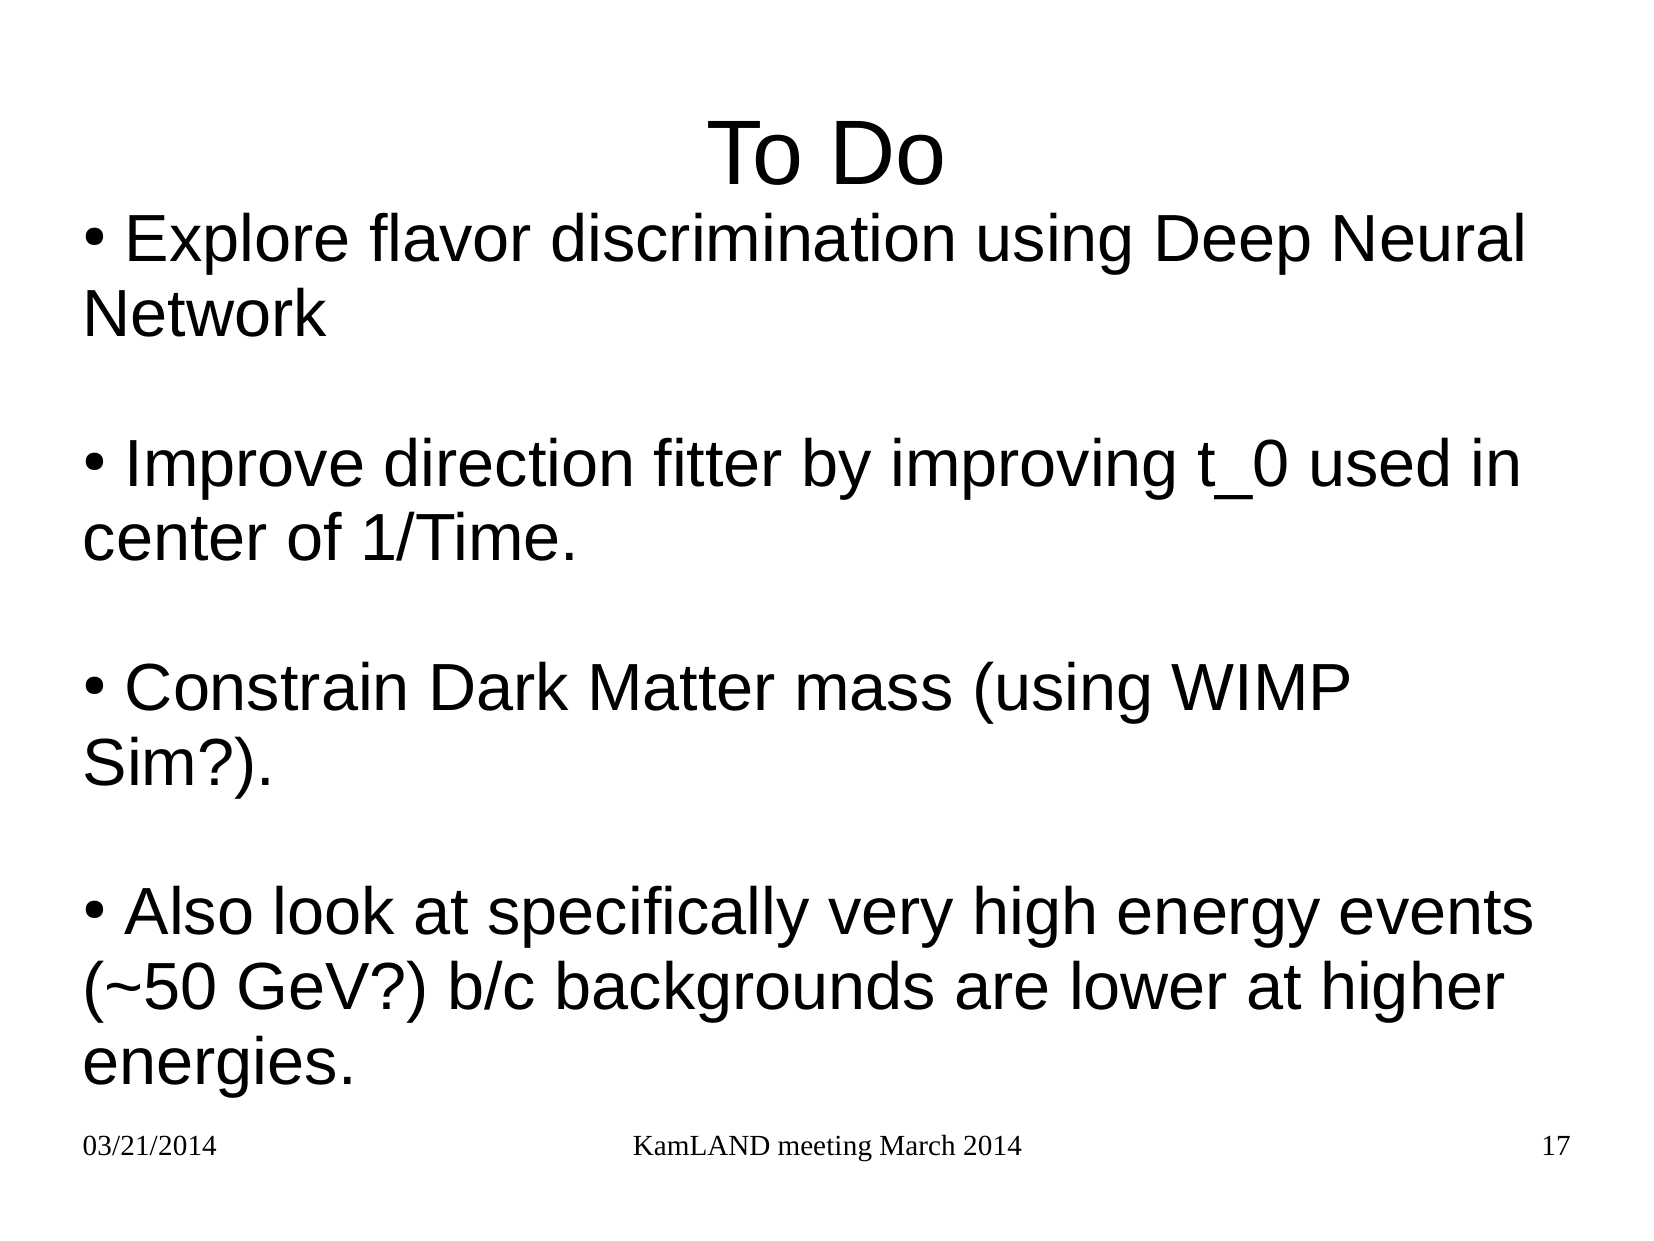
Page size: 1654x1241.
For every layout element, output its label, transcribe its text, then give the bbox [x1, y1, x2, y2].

title To Do [82, 49, 1571, 257]
subtitle Explore flavor discrimination using Deep Neural Network Improve direction fitter by improving t_0 used in center of 1/Time. Constrain Dark Matter mass (using WIMP Sim?). Also look at specifically very high energy events (~50 GeV?) b/c backgrounds are lower at higher energies. [82, 201, 1538, 1099]
